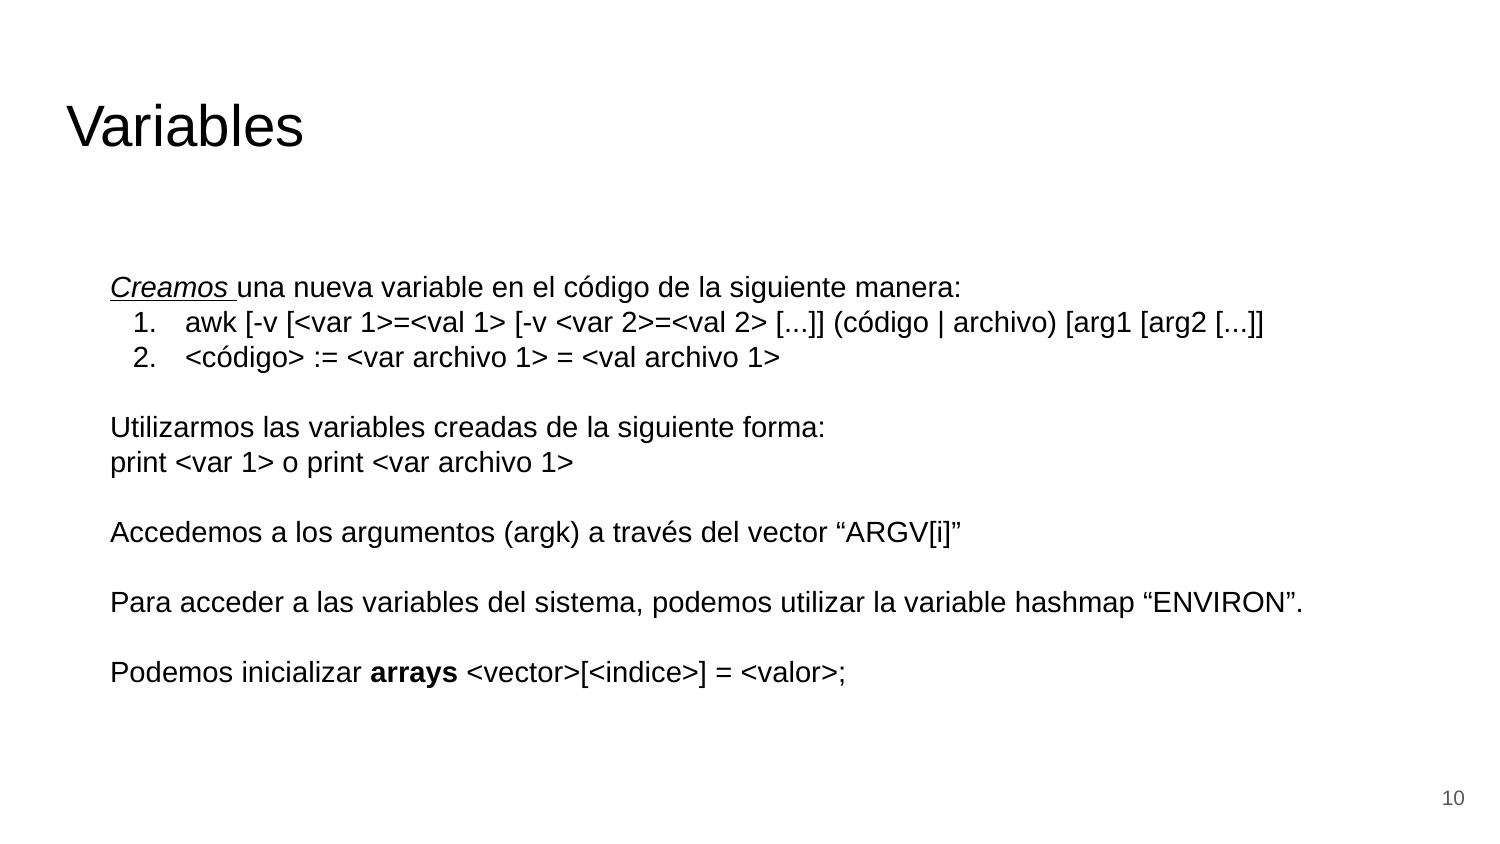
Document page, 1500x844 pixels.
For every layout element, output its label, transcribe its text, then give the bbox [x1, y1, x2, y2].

title Variables [51, 72, 1449, 167]
text_box Creamos una nueva variable en el código de la siguiente manera: awk [-v [<var 1>=<val 1> [-v <var 2>=<val 2> [...]] (código | archivo) [arg1 [arg2 [...]] <código> := <var archivo 1> = <val archivo 1> Utilizarmos las variables creadas de la siguiente forma: print <var 1> o print <var archivo 1> Accedemos a los argumentos (argk) a través del vector “ARGV[i]” Para acceder a las variables del sistema, podemos utilizar la variable hashmap “ENVIRON”. Podemos inicializar arrays <vector>[<indice>] = <valor>; [94, 253, 1472, 726]
slide_number <number> [1389, 764, 1480, 830]
